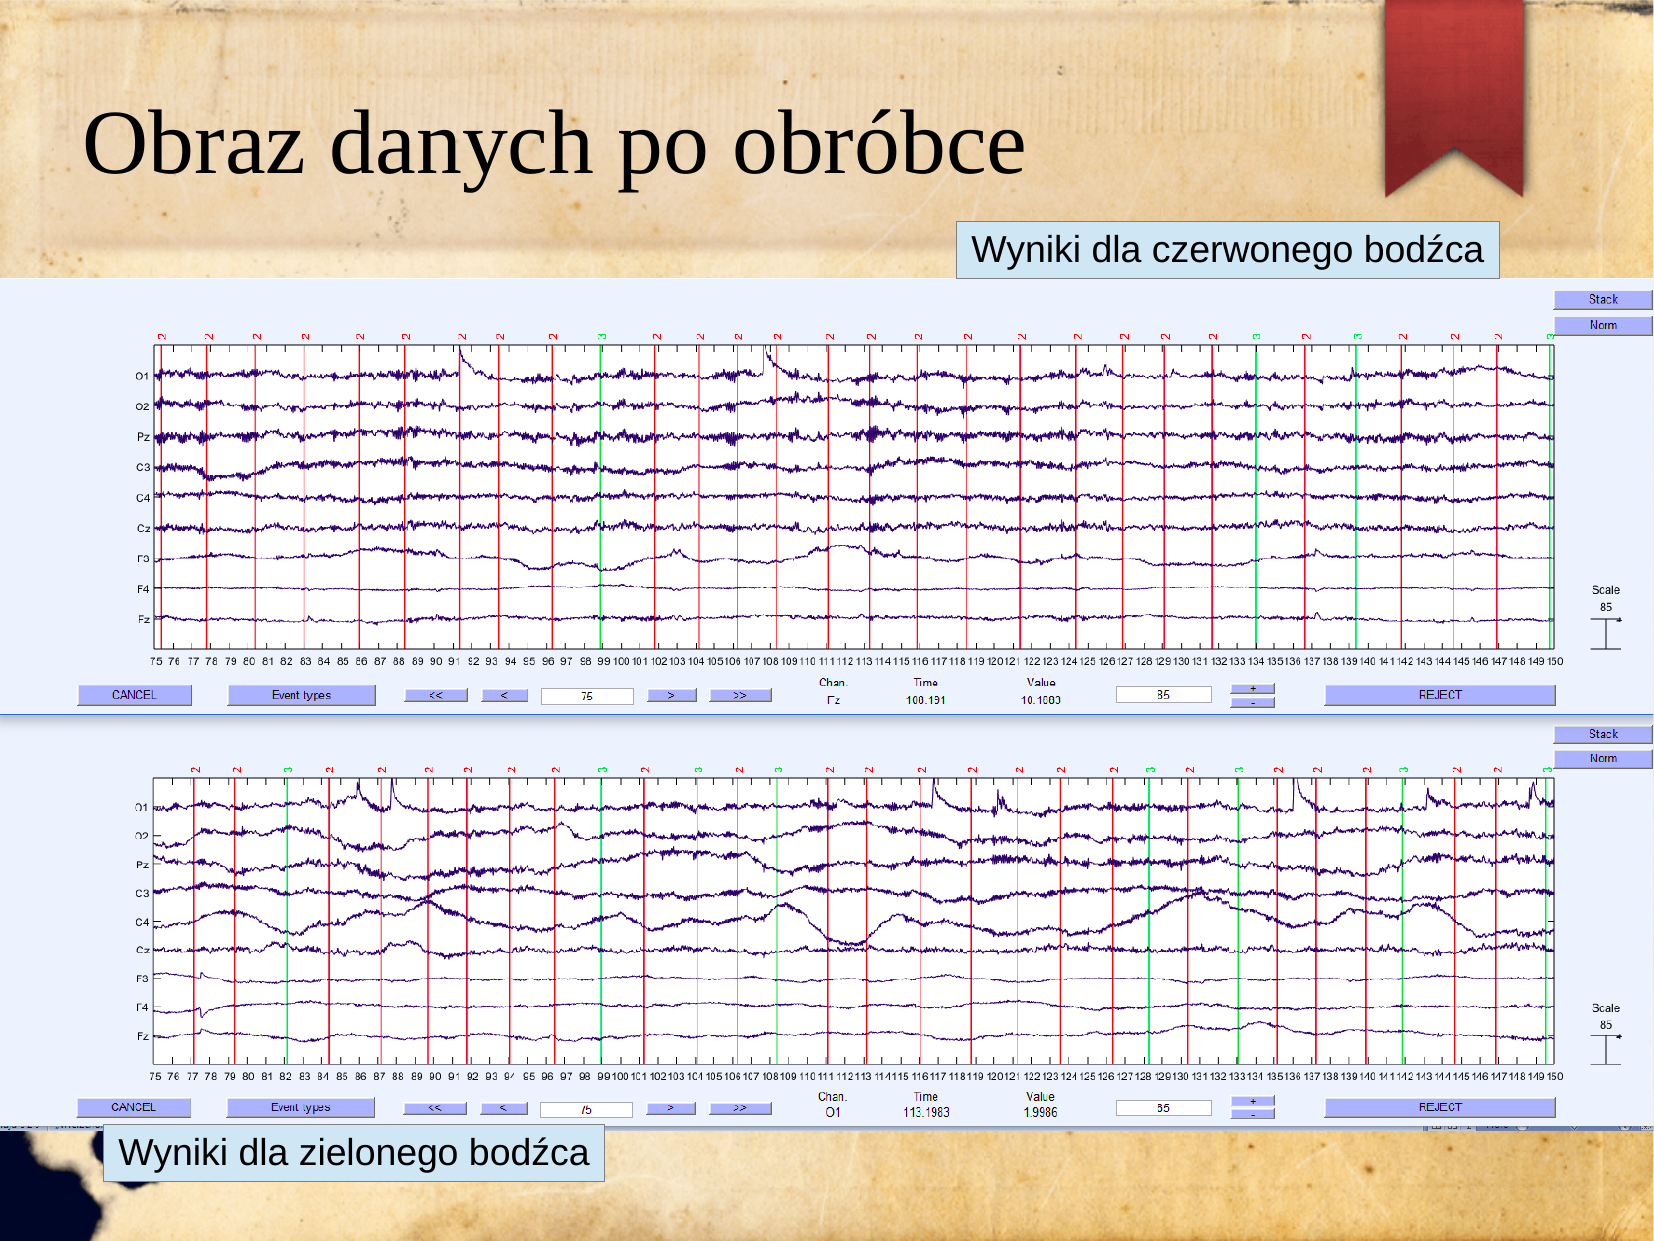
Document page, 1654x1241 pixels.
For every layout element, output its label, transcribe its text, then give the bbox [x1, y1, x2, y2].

picture [0, 0, 1654, 1241]
text_box Wyniki dla czerwonego bodźca [956, 221, 1500, 279]
text_box Wyniki dla zielonego bodźca [103, 1124, 605, 1182]
title Obraz danych po obróbce [82, 49, 1347, 237]
